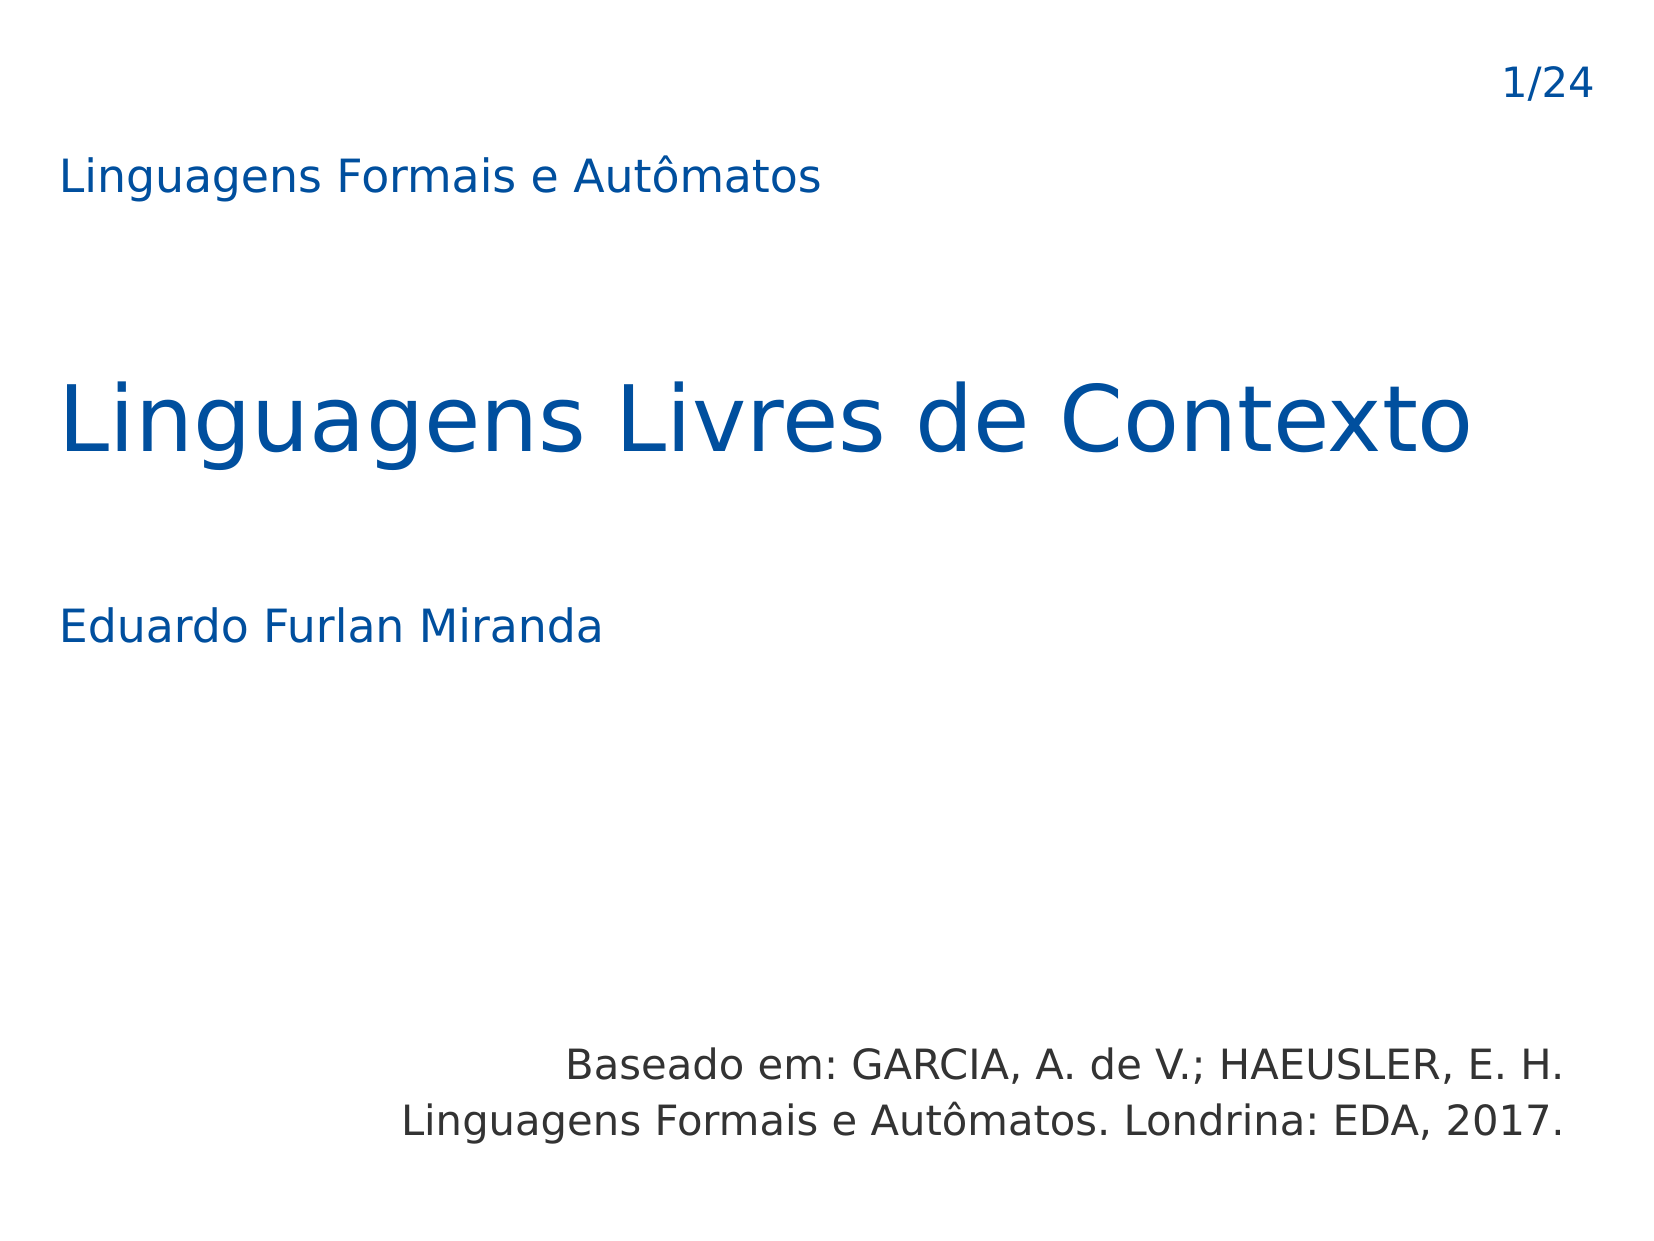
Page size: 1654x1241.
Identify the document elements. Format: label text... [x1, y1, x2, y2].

list Baseado em: GARCIA, A. de V.; HAEUSLER, E. H. Linguagens Formais e Autômatos. Londrina: EDA, 2017. [366, 1033, 1565, 1211]
list Linguagens Formais e Autômatos Linguagens Livres de Contexto Eduardo Furlan Miranda [59, 141, 1625, 1211]
